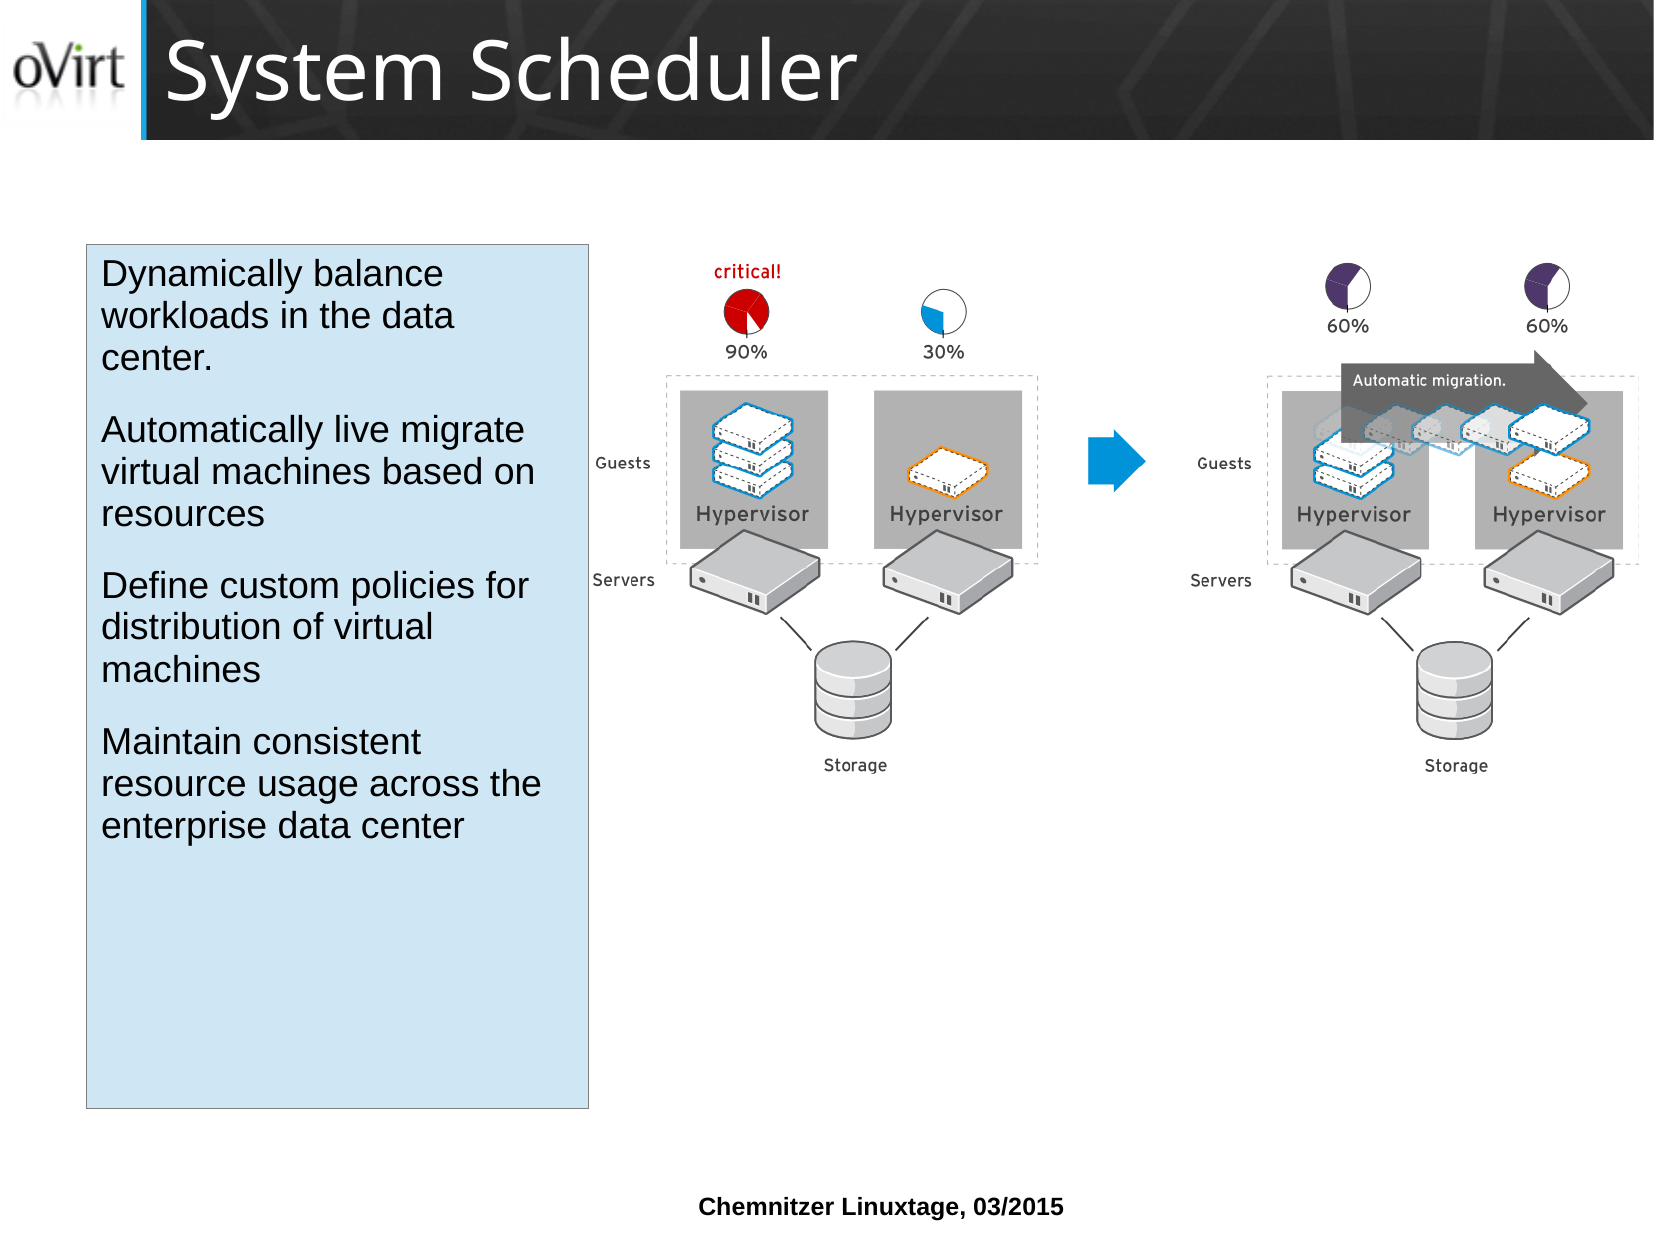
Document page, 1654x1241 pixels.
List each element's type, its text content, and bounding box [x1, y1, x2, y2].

picture [0, 0, 1654, 140]
text_box Dynamically balance workloads in the data center. Automatically live migrate virtual machines based on resources Define custom policies for distribution of virtual machines Maintain consistent resource usage across the enterprise data center [86, 244, 589, 1109]
title System Scheduler [164, 18, 1653, 119]
picture [588, 261, 1639, 774]
